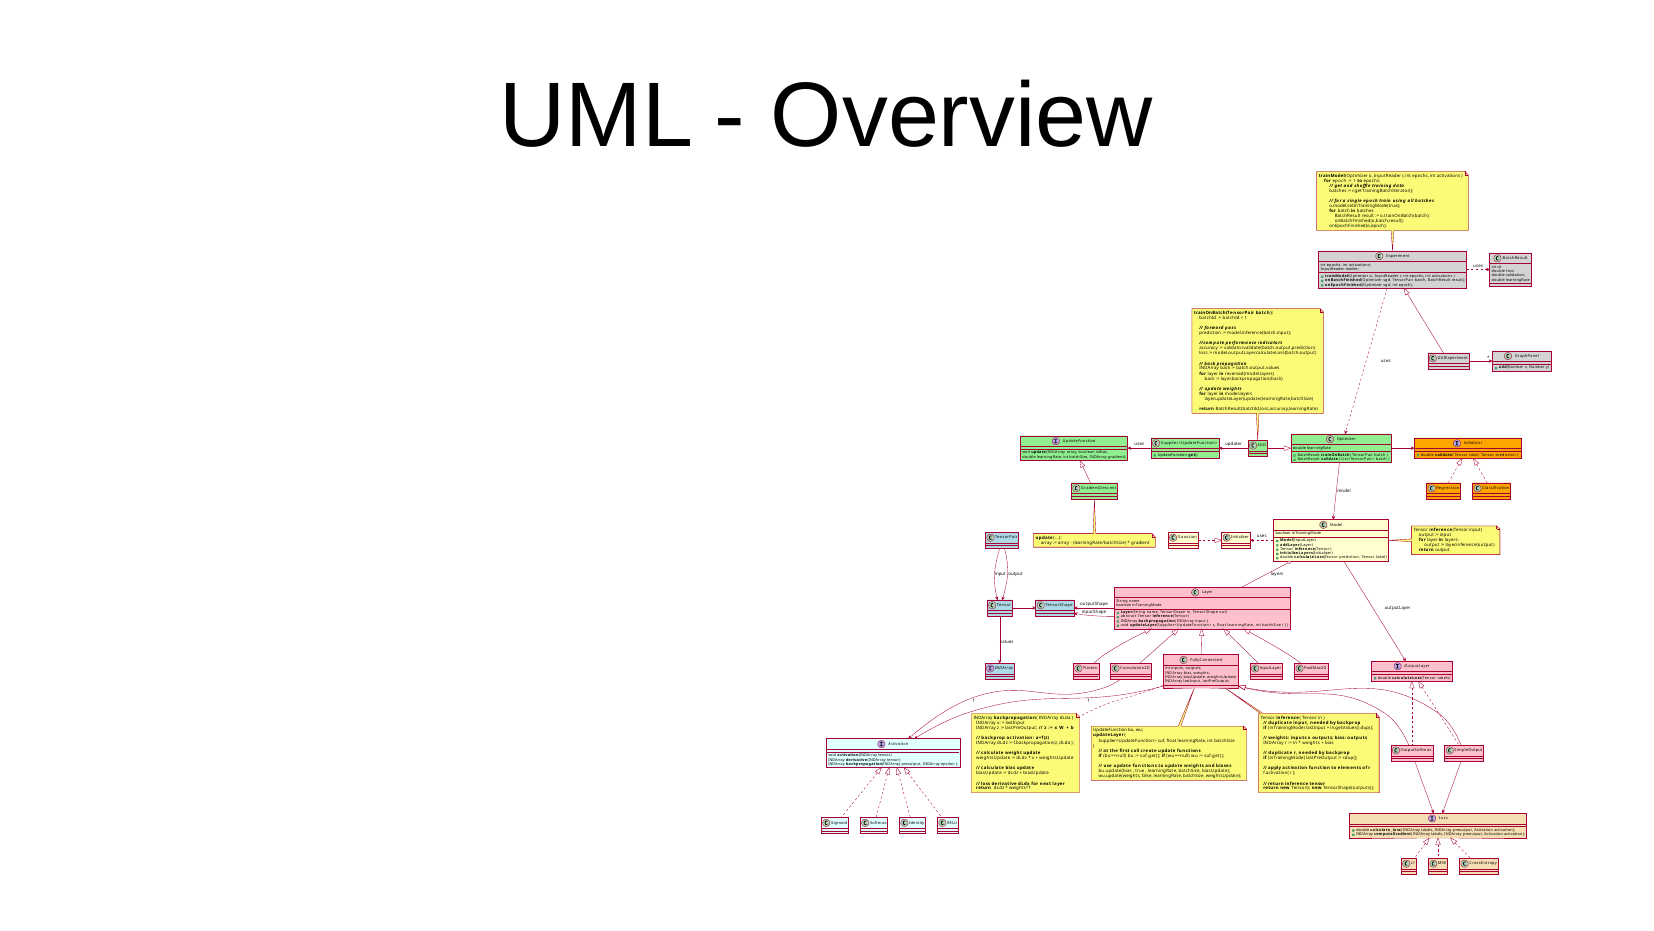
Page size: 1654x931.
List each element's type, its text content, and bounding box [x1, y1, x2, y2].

picture [819, 168, 1555, 878]
title UML - Overview [82, 37, 1571, 193]
